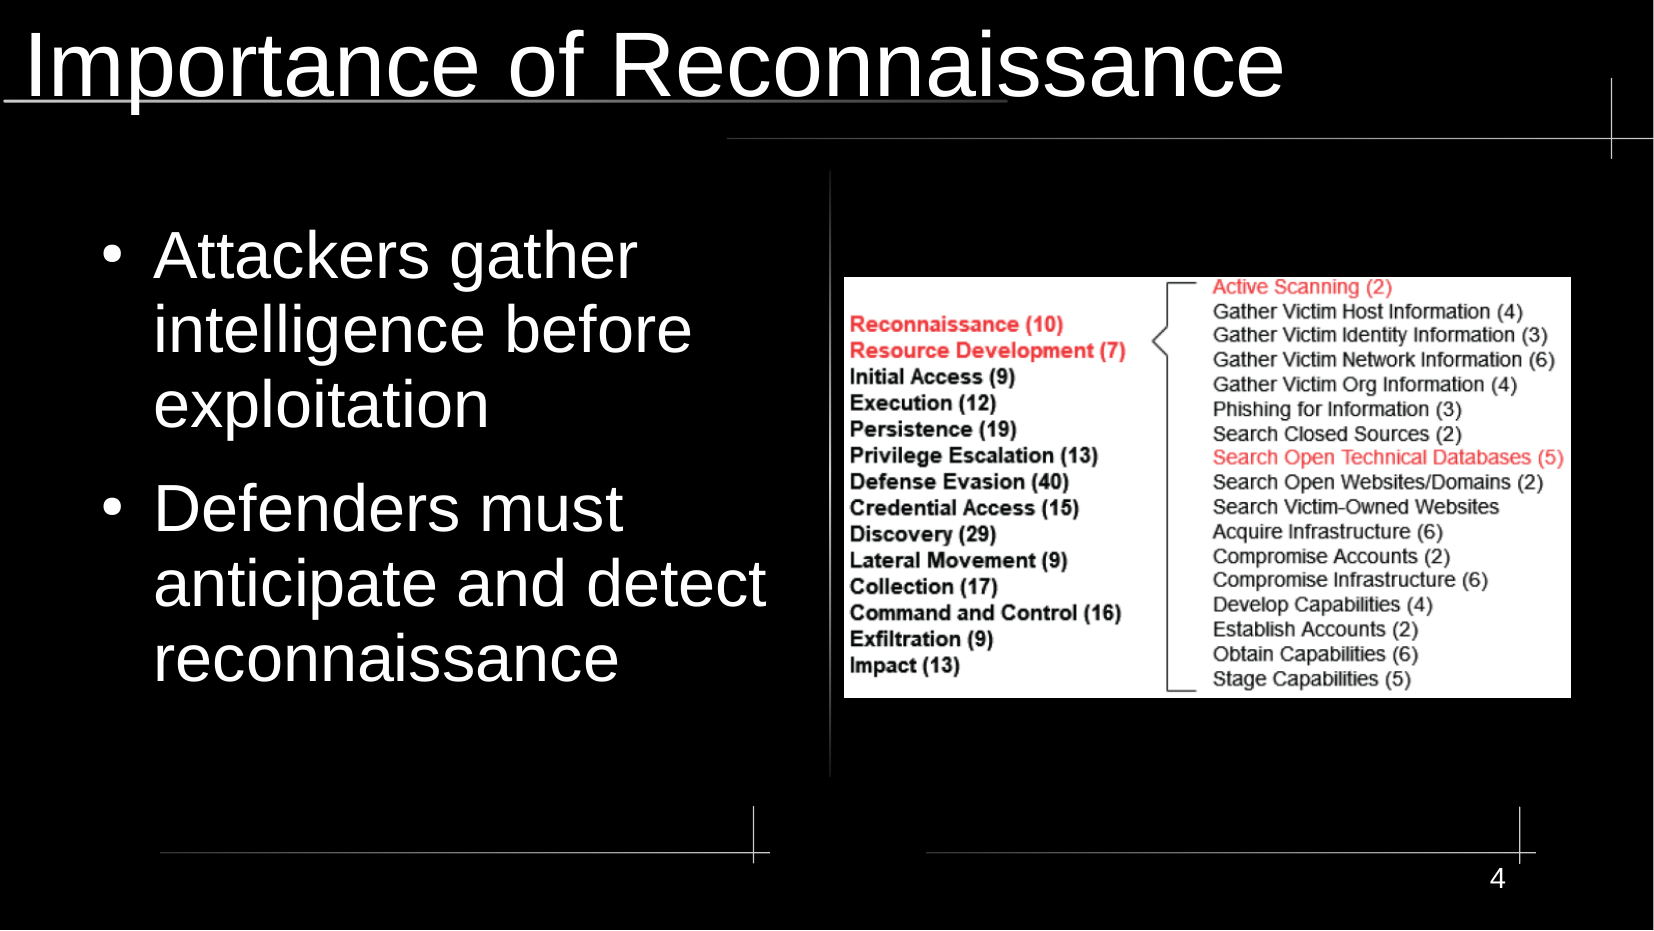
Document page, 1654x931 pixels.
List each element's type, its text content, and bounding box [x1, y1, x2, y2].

title Importance of Reconnaissance [23, 11, 1589, 119]
list Attackers gather intelligence before exploitation Defenders must anticipate and detect reconnaissance [82, 217, 810, 758]
picture [844, 277, 1571, 698]
